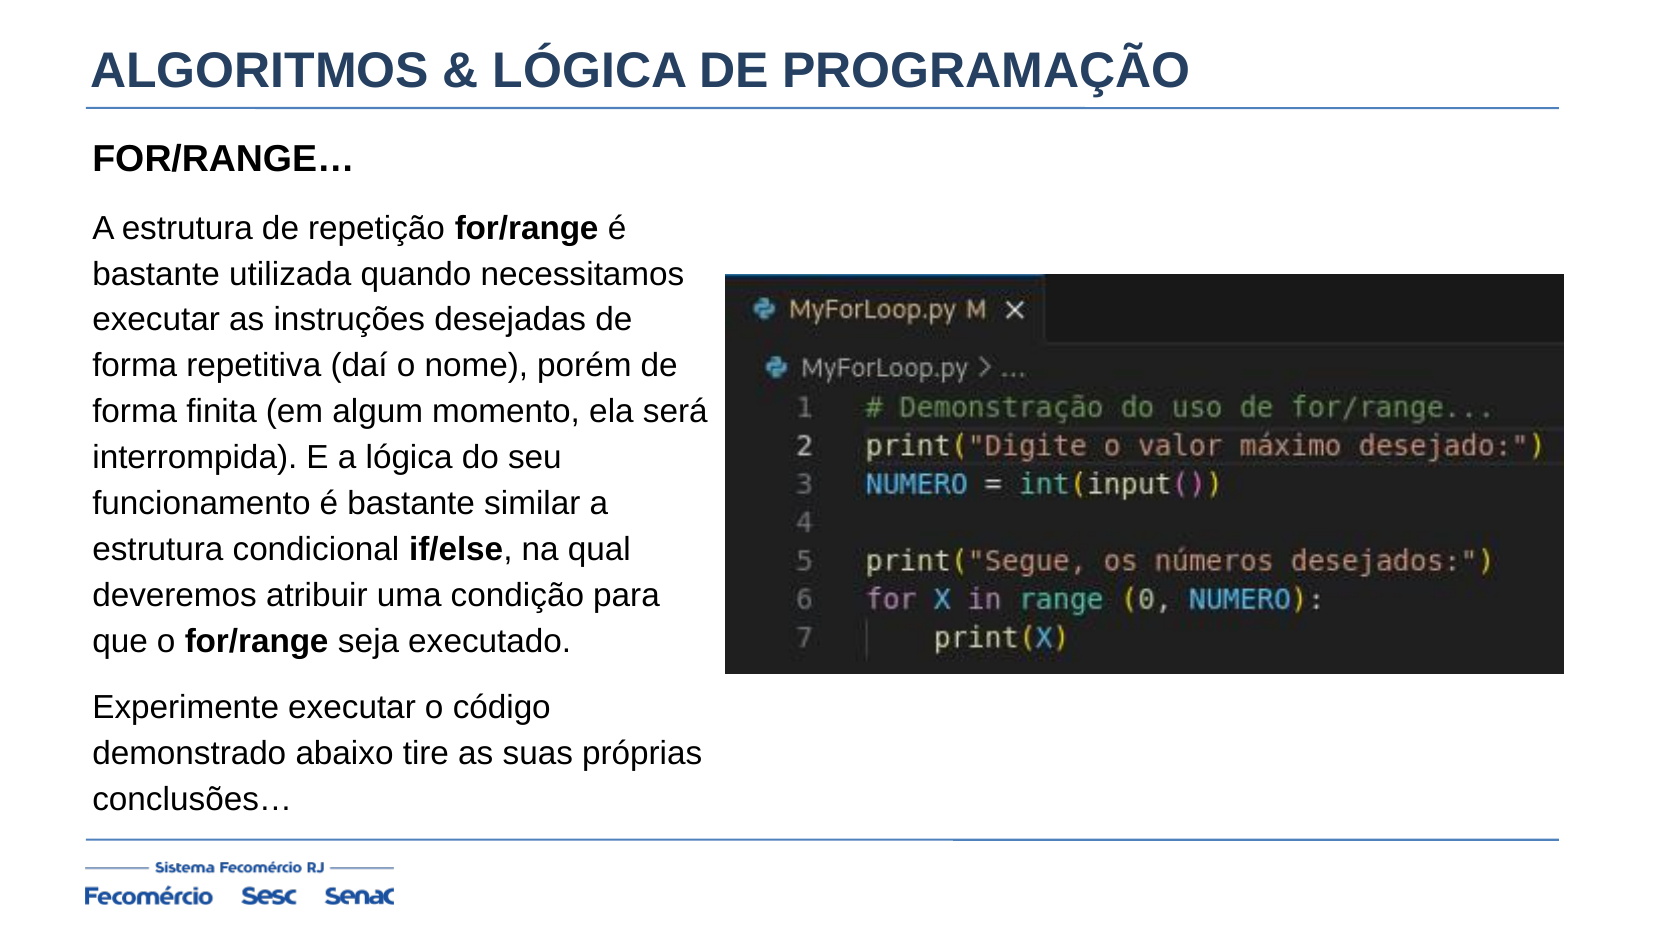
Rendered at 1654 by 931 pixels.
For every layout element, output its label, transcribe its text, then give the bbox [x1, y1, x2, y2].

picture [62, 845, 416, 921]
text_box FOR/RANGE… A estrutura de repetição for/range é bastante utilizada quando necessitamos executar as instruções desejadas de forma repetitiva (daí o nome), porém de forma finita (em algum momento, ela será interrompida). E a lógica do seu funcionamento é bastante similar a estrutura condicional if/else, na qual deveremos atribuir uma condição para que o for/range seja executado. Experimente executar o código demonstrado abaixo tire as suas próprias conclusões… [77, 112, 726, 836]
picture [725, 274, 1564, 674]
text_box ALGORITMOS & LÓGICA DE PROGRAMAÇÃO [90, 32, 1564, 104]
